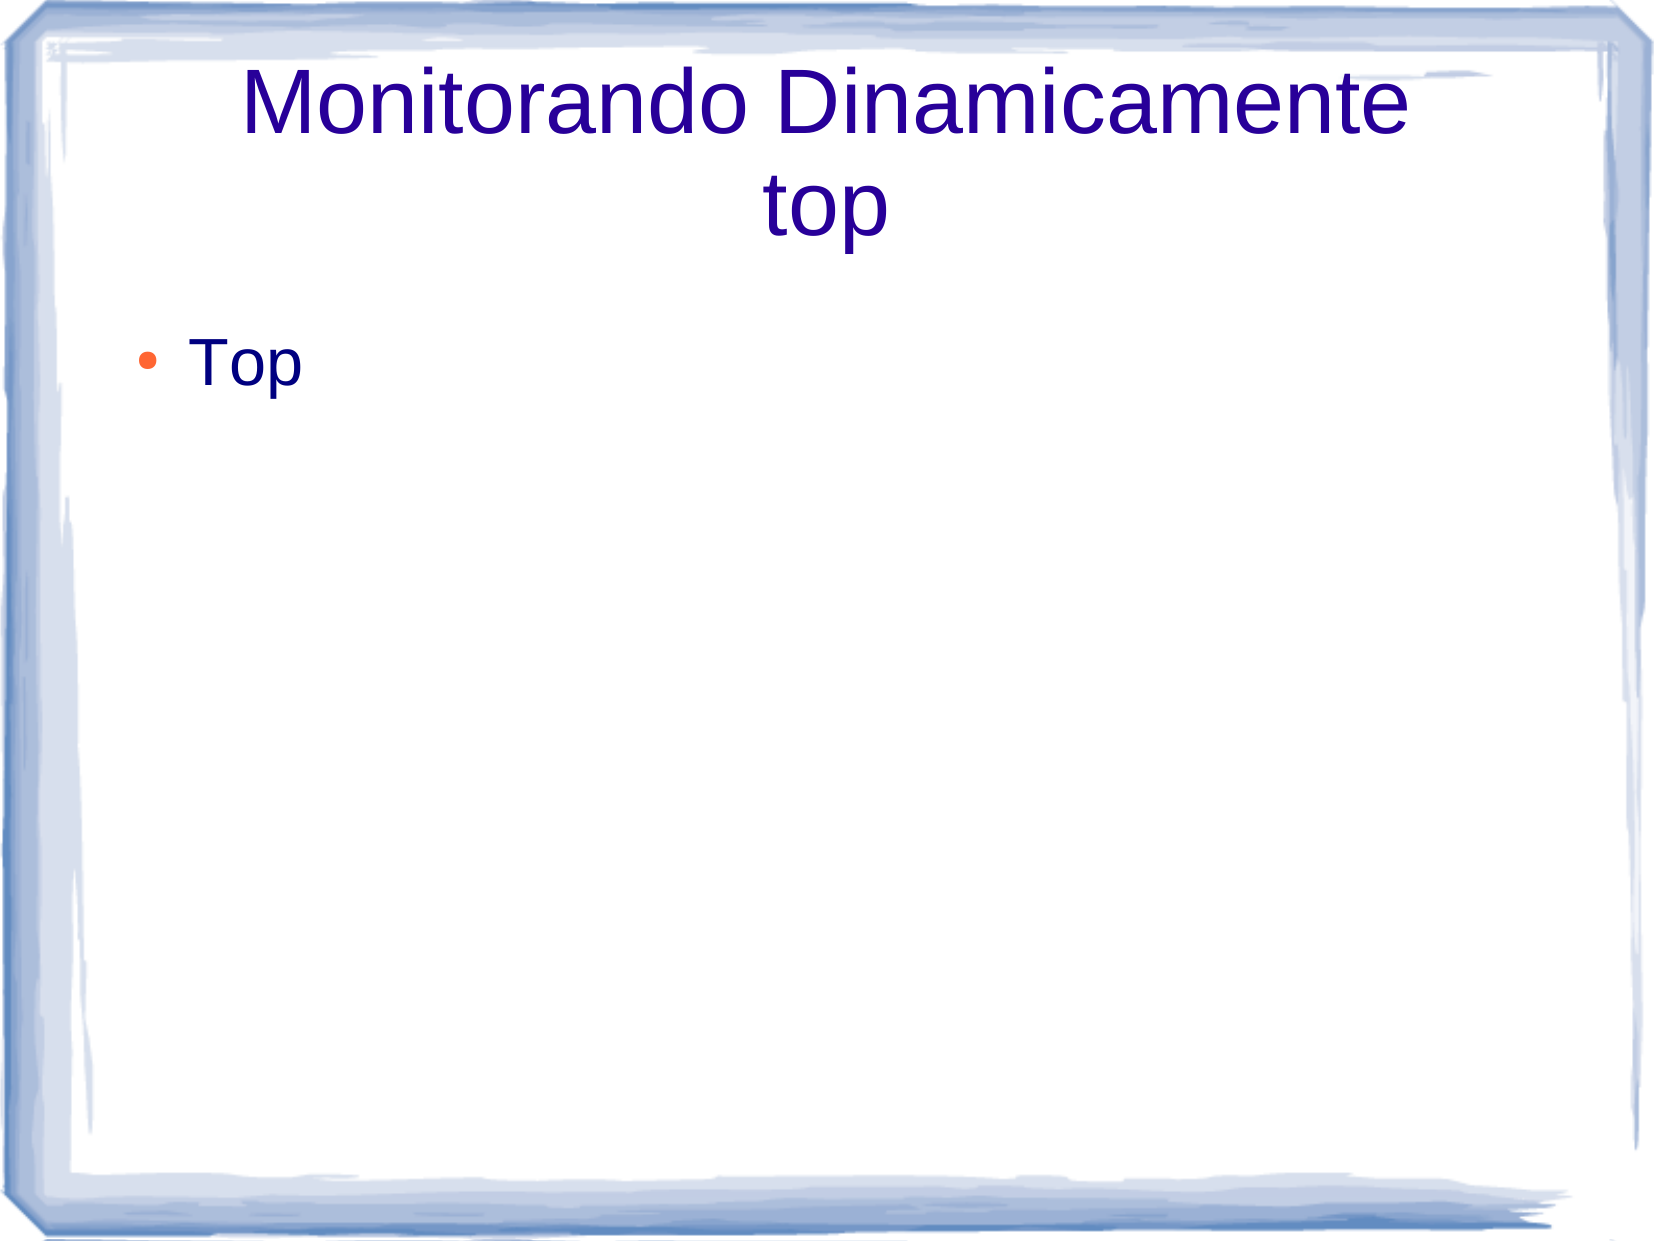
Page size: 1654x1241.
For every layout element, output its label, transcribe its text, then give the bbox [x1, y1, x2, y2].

picture [0, 0, 1654, 1241]
title Monitorando Dinamicamente top [82, 49, 1571, 257]
list Top [118, 324, 1571, 1045]
